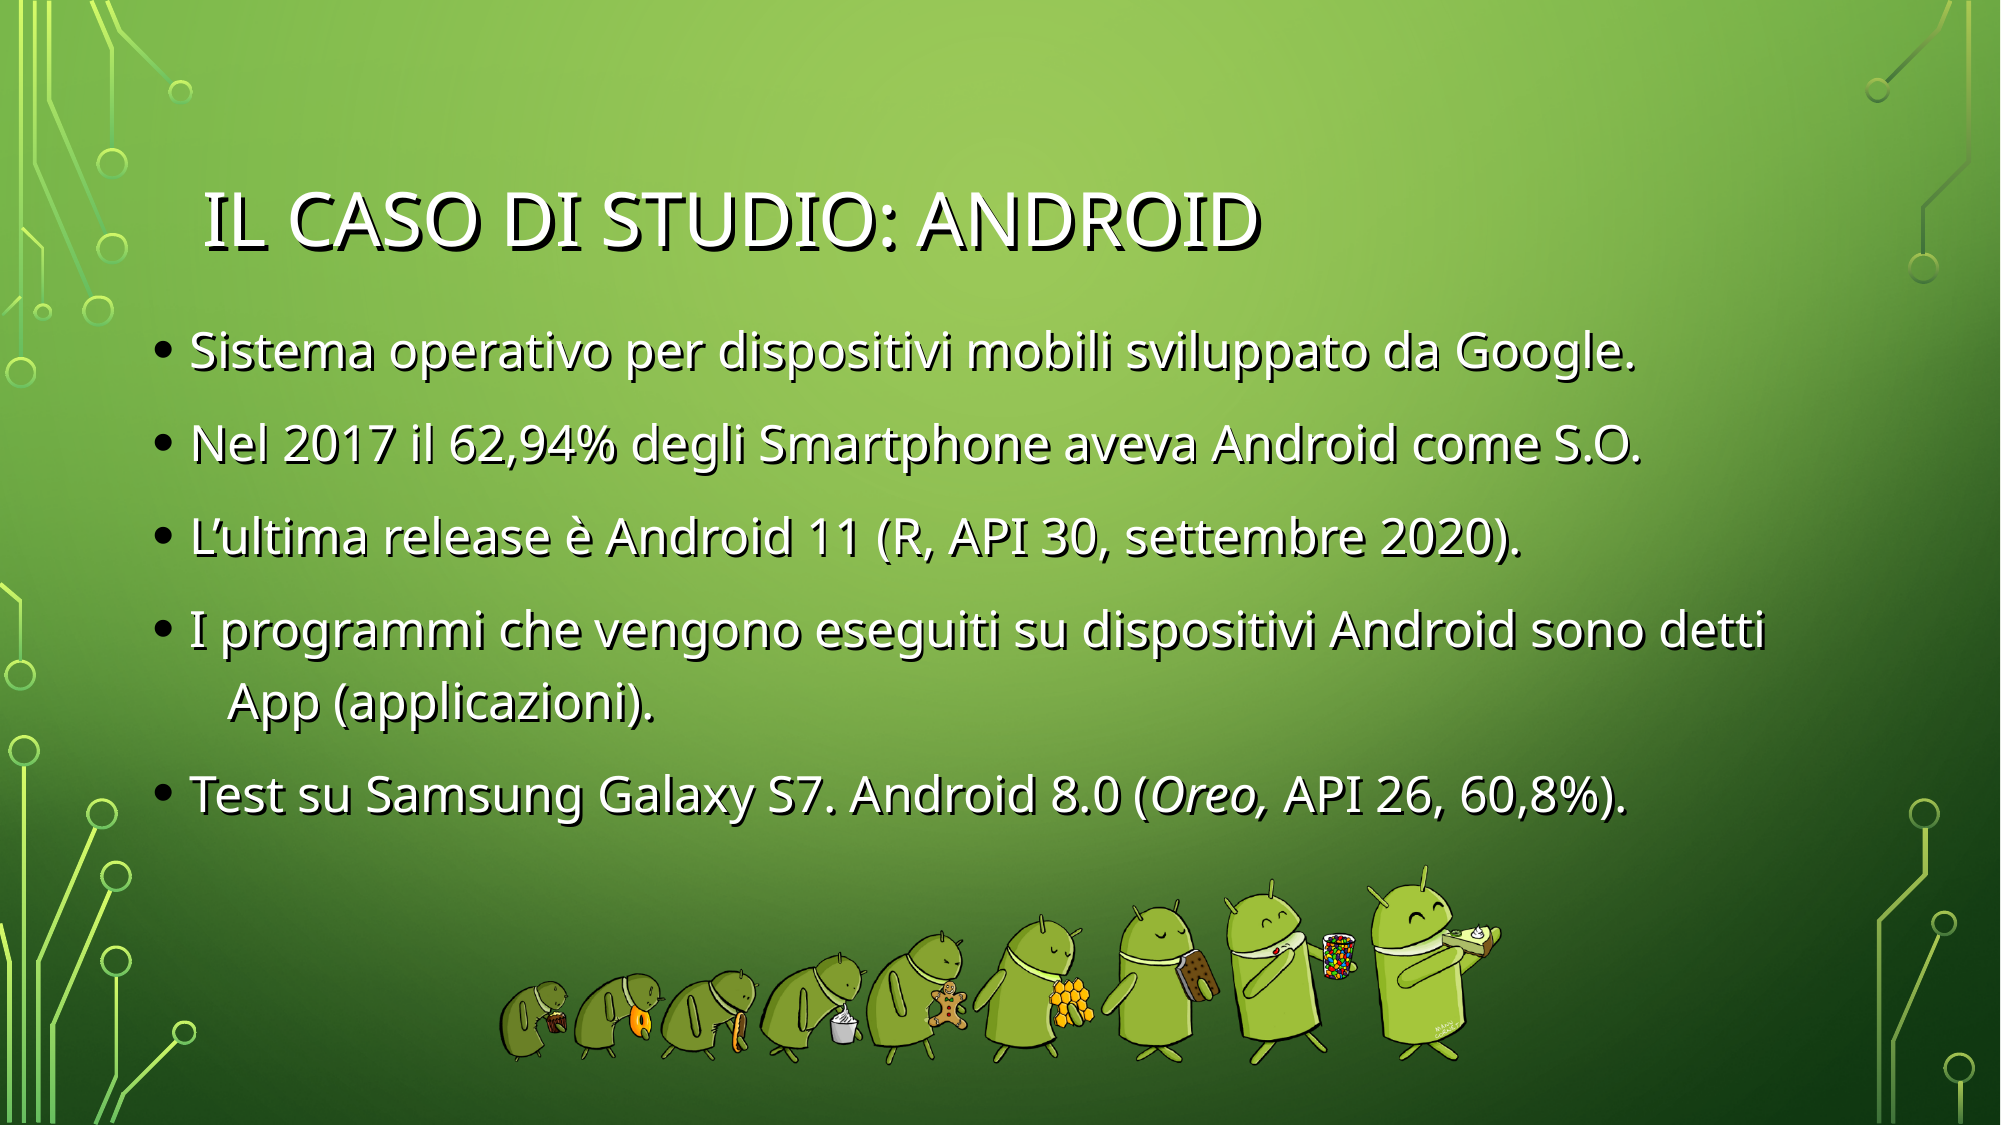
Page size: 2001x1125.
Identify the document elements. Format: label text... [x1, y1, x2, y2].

picture [498, 863, 1502, 1066]
list Sistema operativo per dispositivi mobili sviluppato da Google. Nel 2017 il 62,94% degli Smartphone aveva Android come S.O. L’ultima release è Android 11 (R, API 30, settembre 2020). I programmi che vengono eseguiti su dispositivi Android sono detti App (applicazioni). Test su Samsung Galaxy S7. Android 8.0 (Oreo, API 26, 60,8%). [137, 299, 1863, 841]
title Il caso di studio: Android [187, 101, 1813, 299]
